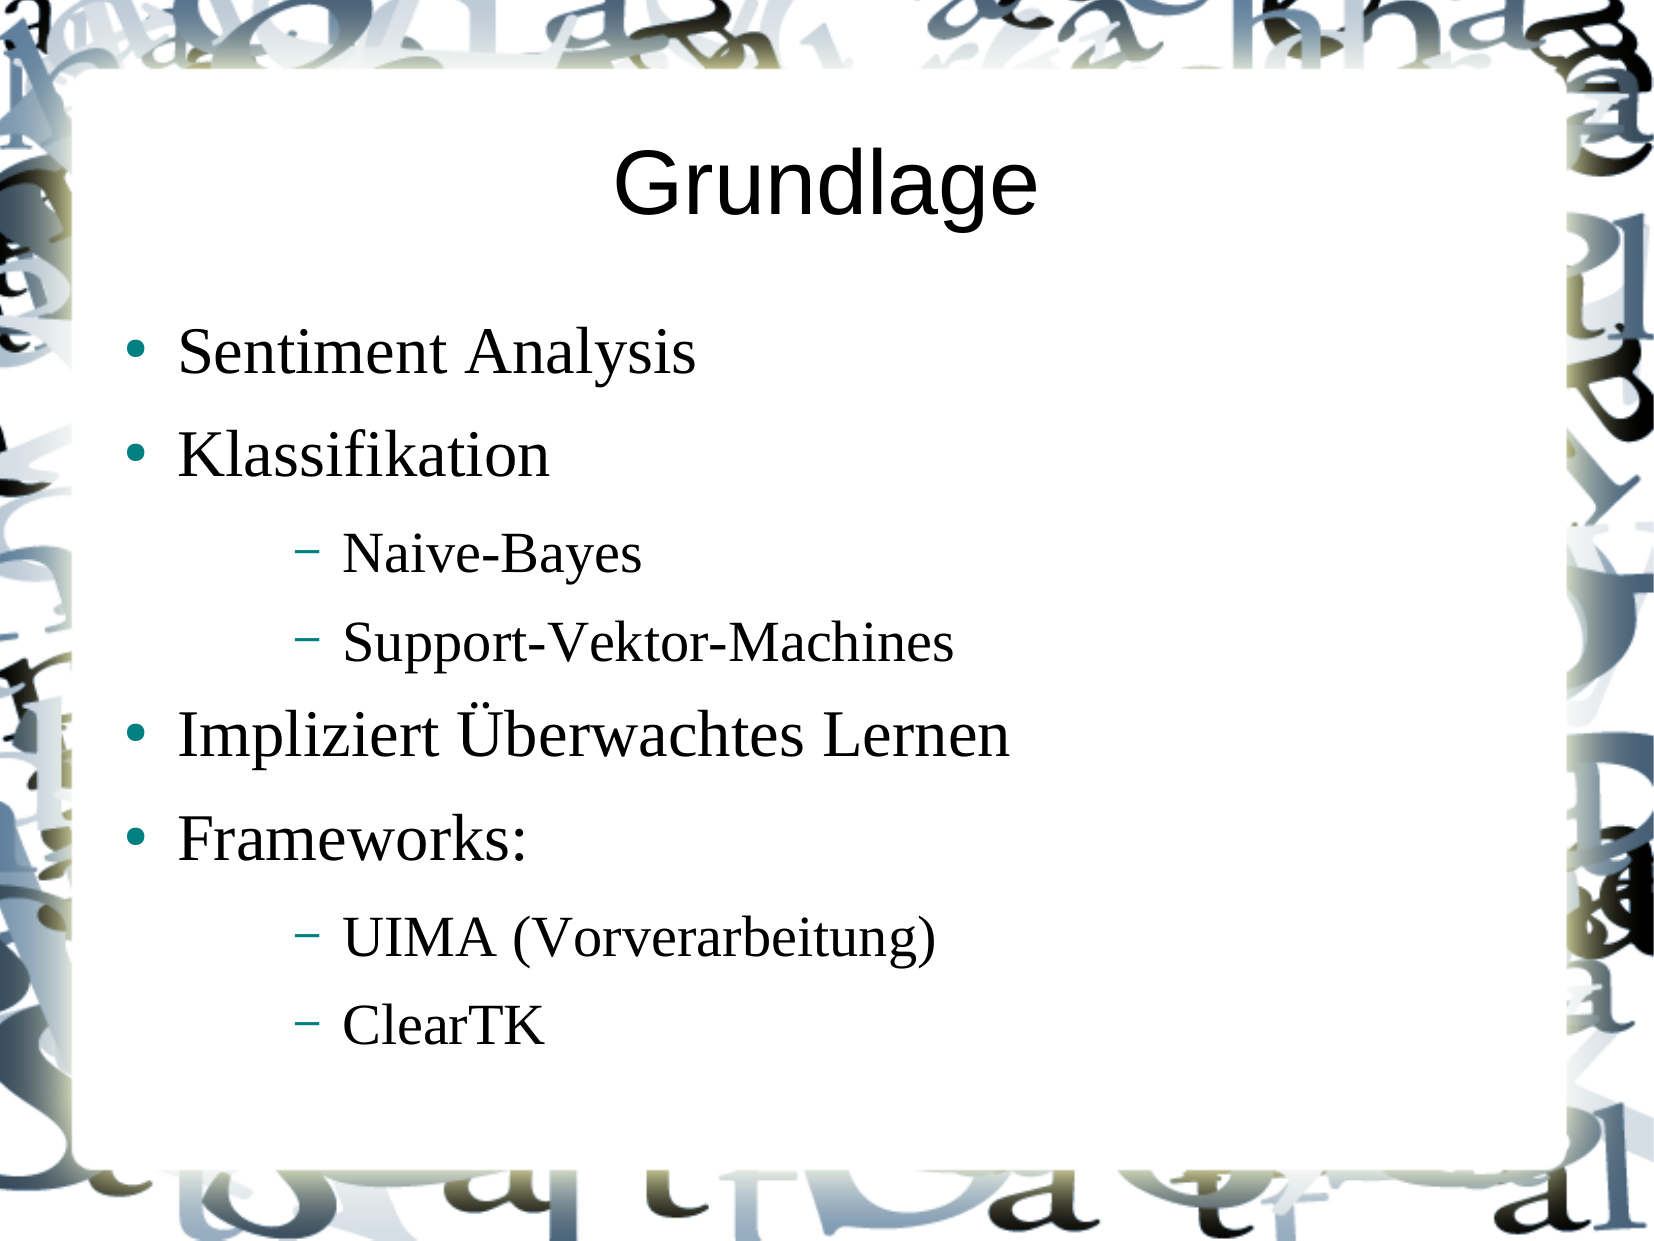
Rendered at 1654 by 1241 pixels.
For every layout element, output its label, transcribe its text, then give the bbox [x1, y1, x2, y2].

picture [0, 0, 1654, 1241]
title Grundlage [82, 78, 1571, 287]
list Sentiment Analysis Klassifikation Naive-Bayes Support-Vektor-Machines Impliziert Überwachtes Lernen Frameworks: UIMA (Vorverarbeitung) ClearTK [106, 313, 1530, 1058]
